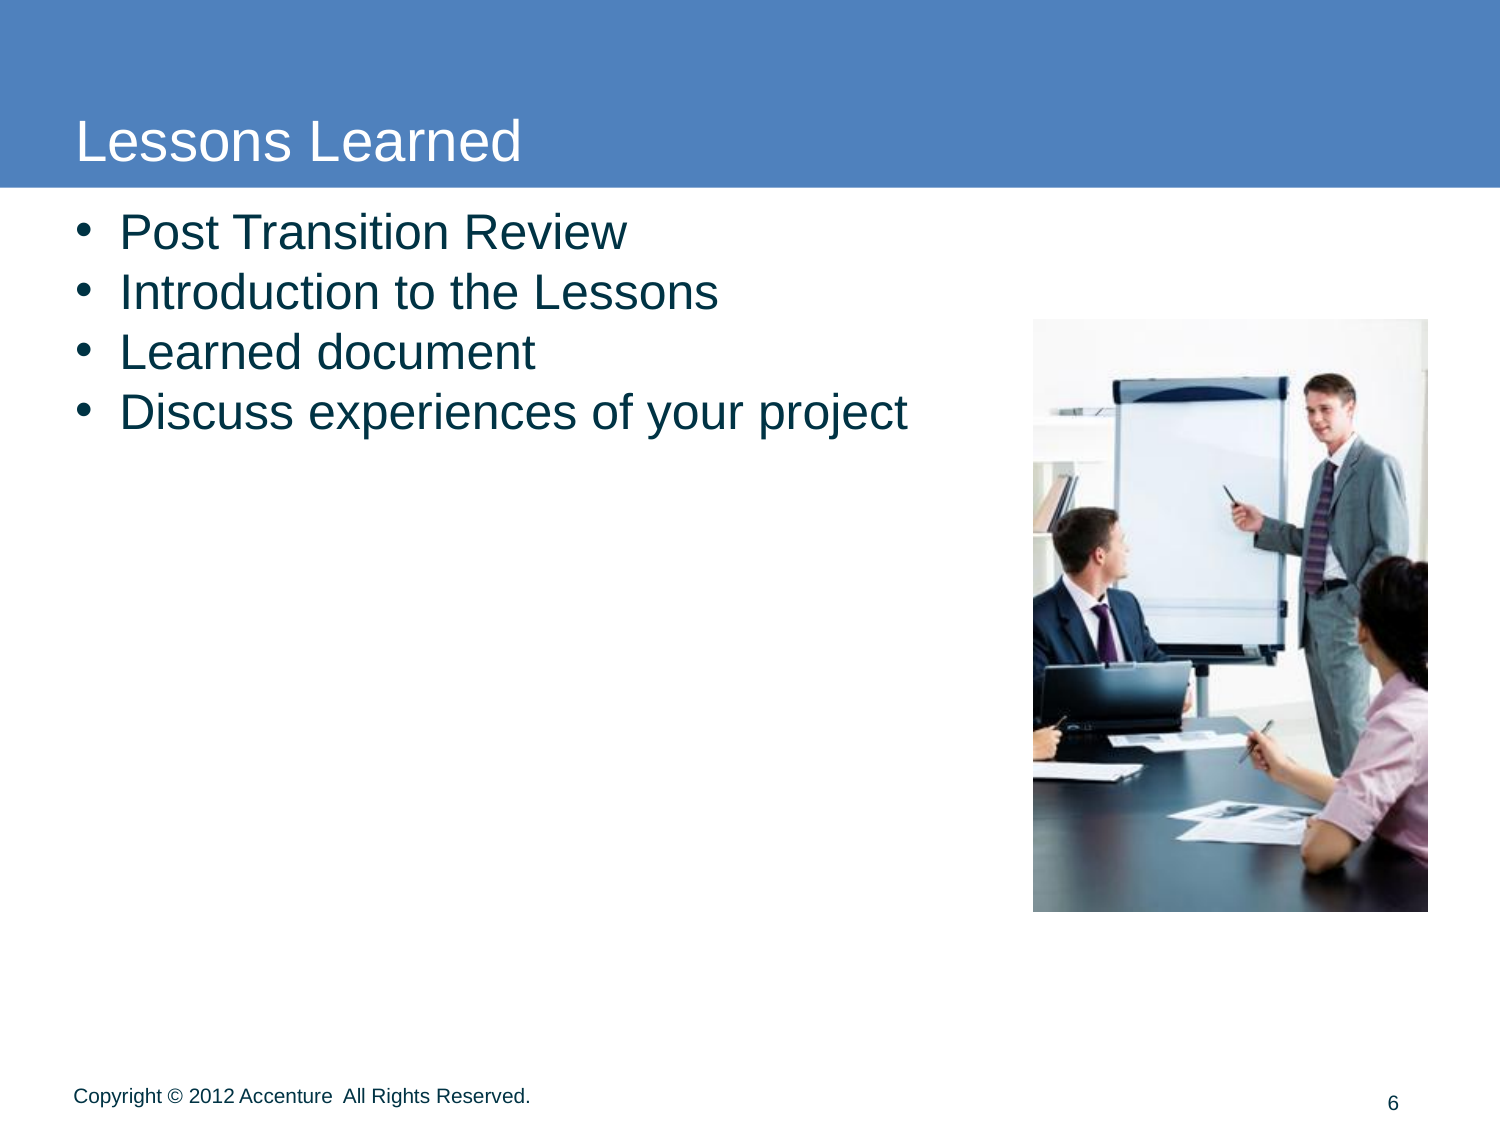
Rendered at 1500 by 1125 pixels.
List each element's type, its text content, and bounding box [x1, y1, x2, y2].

text_box Post Transition Review Introduction to the Lessons Learned document Discuss experiences of your project [75, 199, 994, 942]
text_box Lessons Learned [75, 30, 1425, 173]
picture [1033, 319, 1428, 912]
picture [167, 1088, 182, 1103]
text_box 6 [1387, 1072, 1492, 1115]
